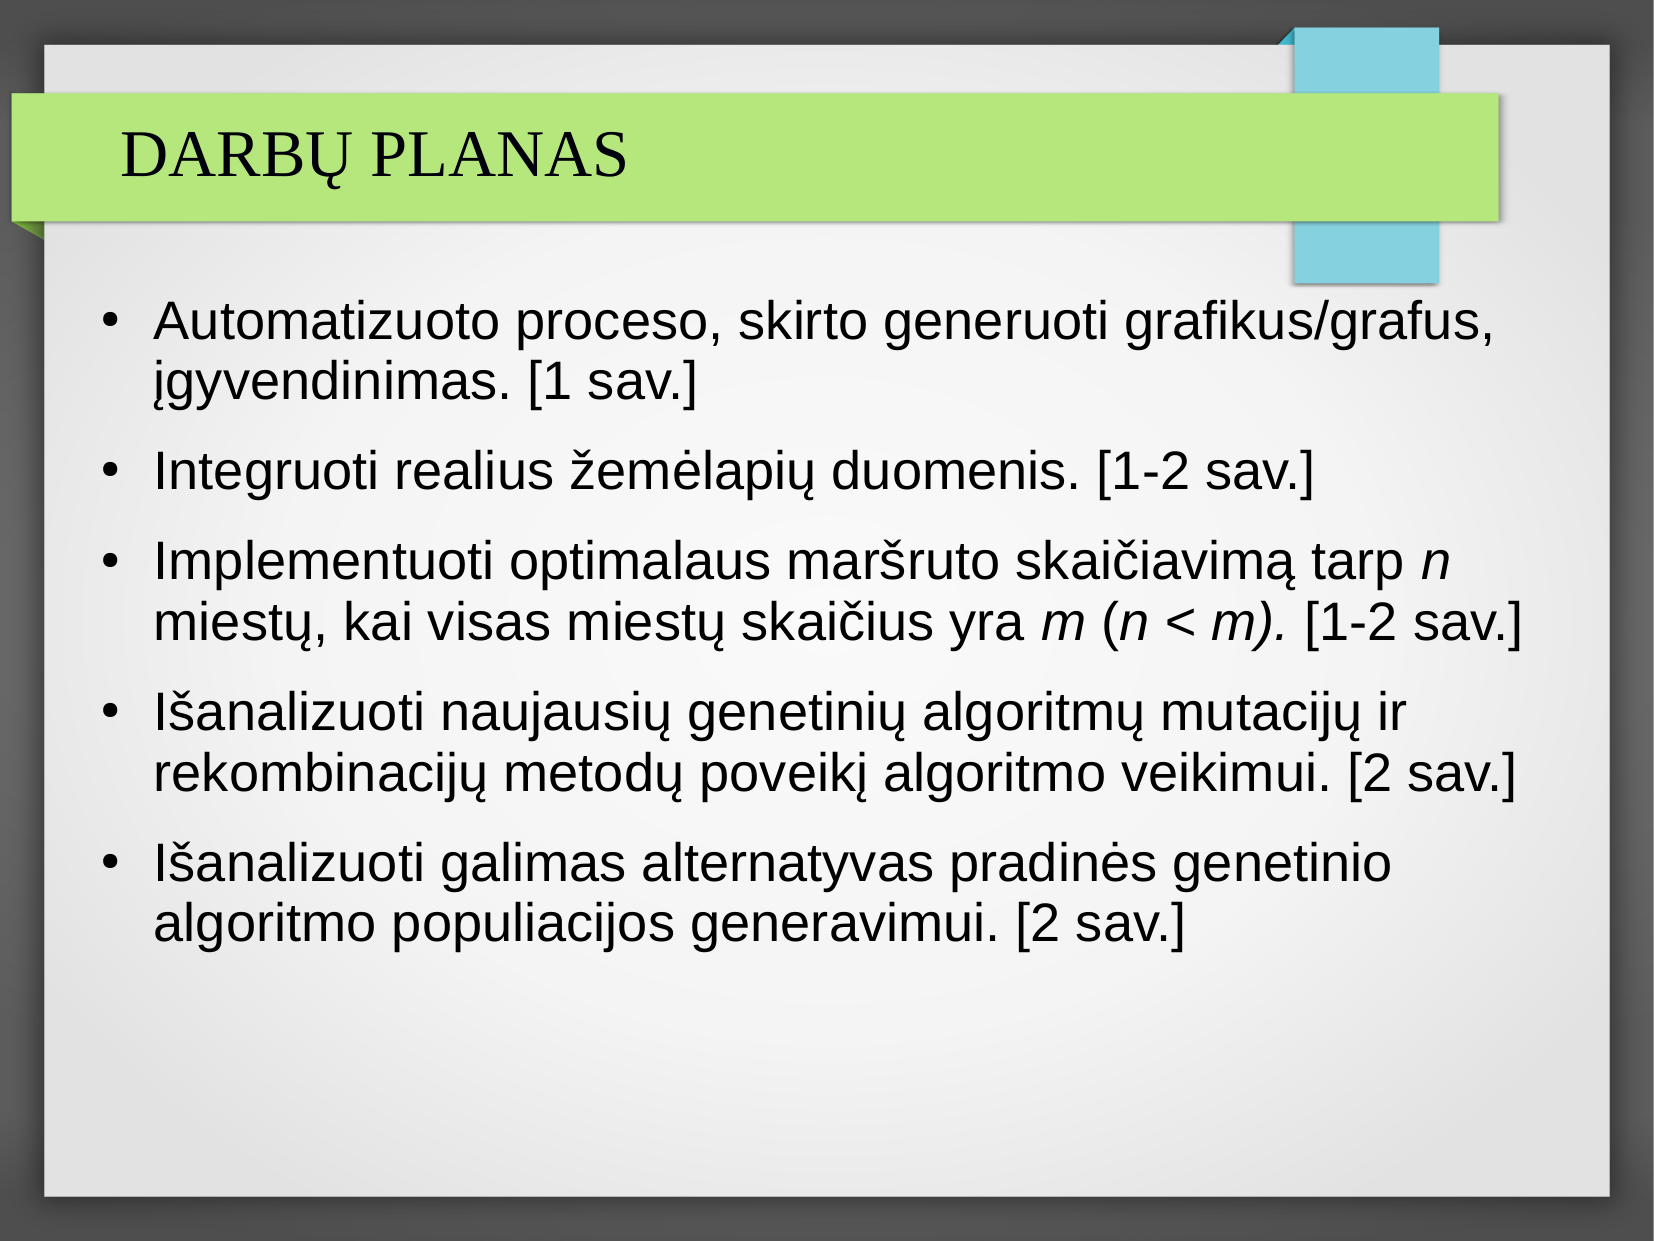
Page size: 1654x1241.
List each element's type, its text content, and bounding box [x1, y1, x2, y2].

picture [0, 0, 1654, 1241]
list Automatizuoto proceso, skirto generuoti grafikus/grafus, įgyvendinimas. [1 sav.] Integruoti realius žemėlapių duomenis. [1-2 sav.] Implementuoti optimalaus maršruto skaičiavimą tarp n miestų, kai visas miestų skaičius yra m (n < m). [1-2 sav.] Išanalizuoti naujausių genetinių algoritmų mutacijų ir rekombinacijų metodų poveikį algoritmo veikimui. [2 sav.] Išanalizuoti galimas alternatyvas pradinės genetinio algoritmo populiacijos generavimui. [2 sav.] [82, 290, 1571, 1010]
title DARBŲ PLANAS [82, 94, 1264, 213]
